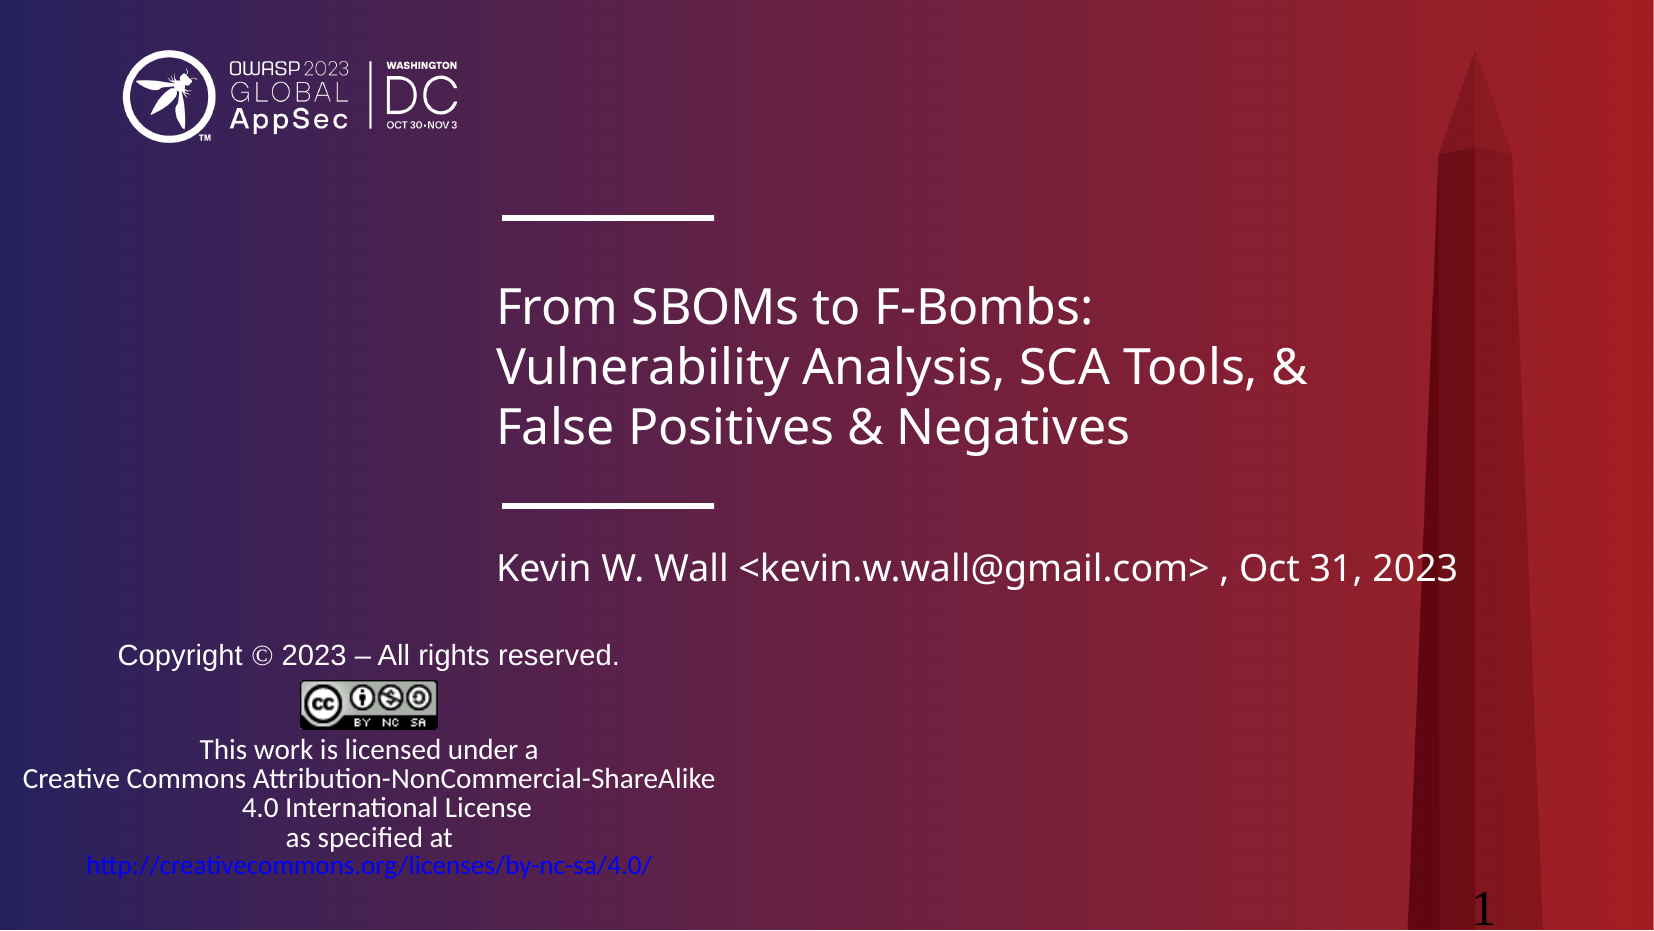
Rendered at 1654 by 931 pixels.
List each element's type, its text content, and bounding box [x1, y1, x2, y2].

picture [300, 680, 438, 730]
text_box Kevin W. Wall <kevin.w.wall@gmail.com> , Oct 31, 2023 [481, 536, 1591, 597]
text_box Copyright © 2023 – All rights reserved. This work is licensed under a Creative Commons Attribution-NonCommercial-ShareAlike 4.0 International License as specified at http://creativecommons.org/licenses/by-nc-sa/4.0/ [0, 631, 739, 913]
text_box From SBOMs to F-Bombs: Vulnerability Analysis, SCA Tools, & False Positives & Negatives [481, 267, 1613, 463]
picture [0, 0, 1654, 930]
